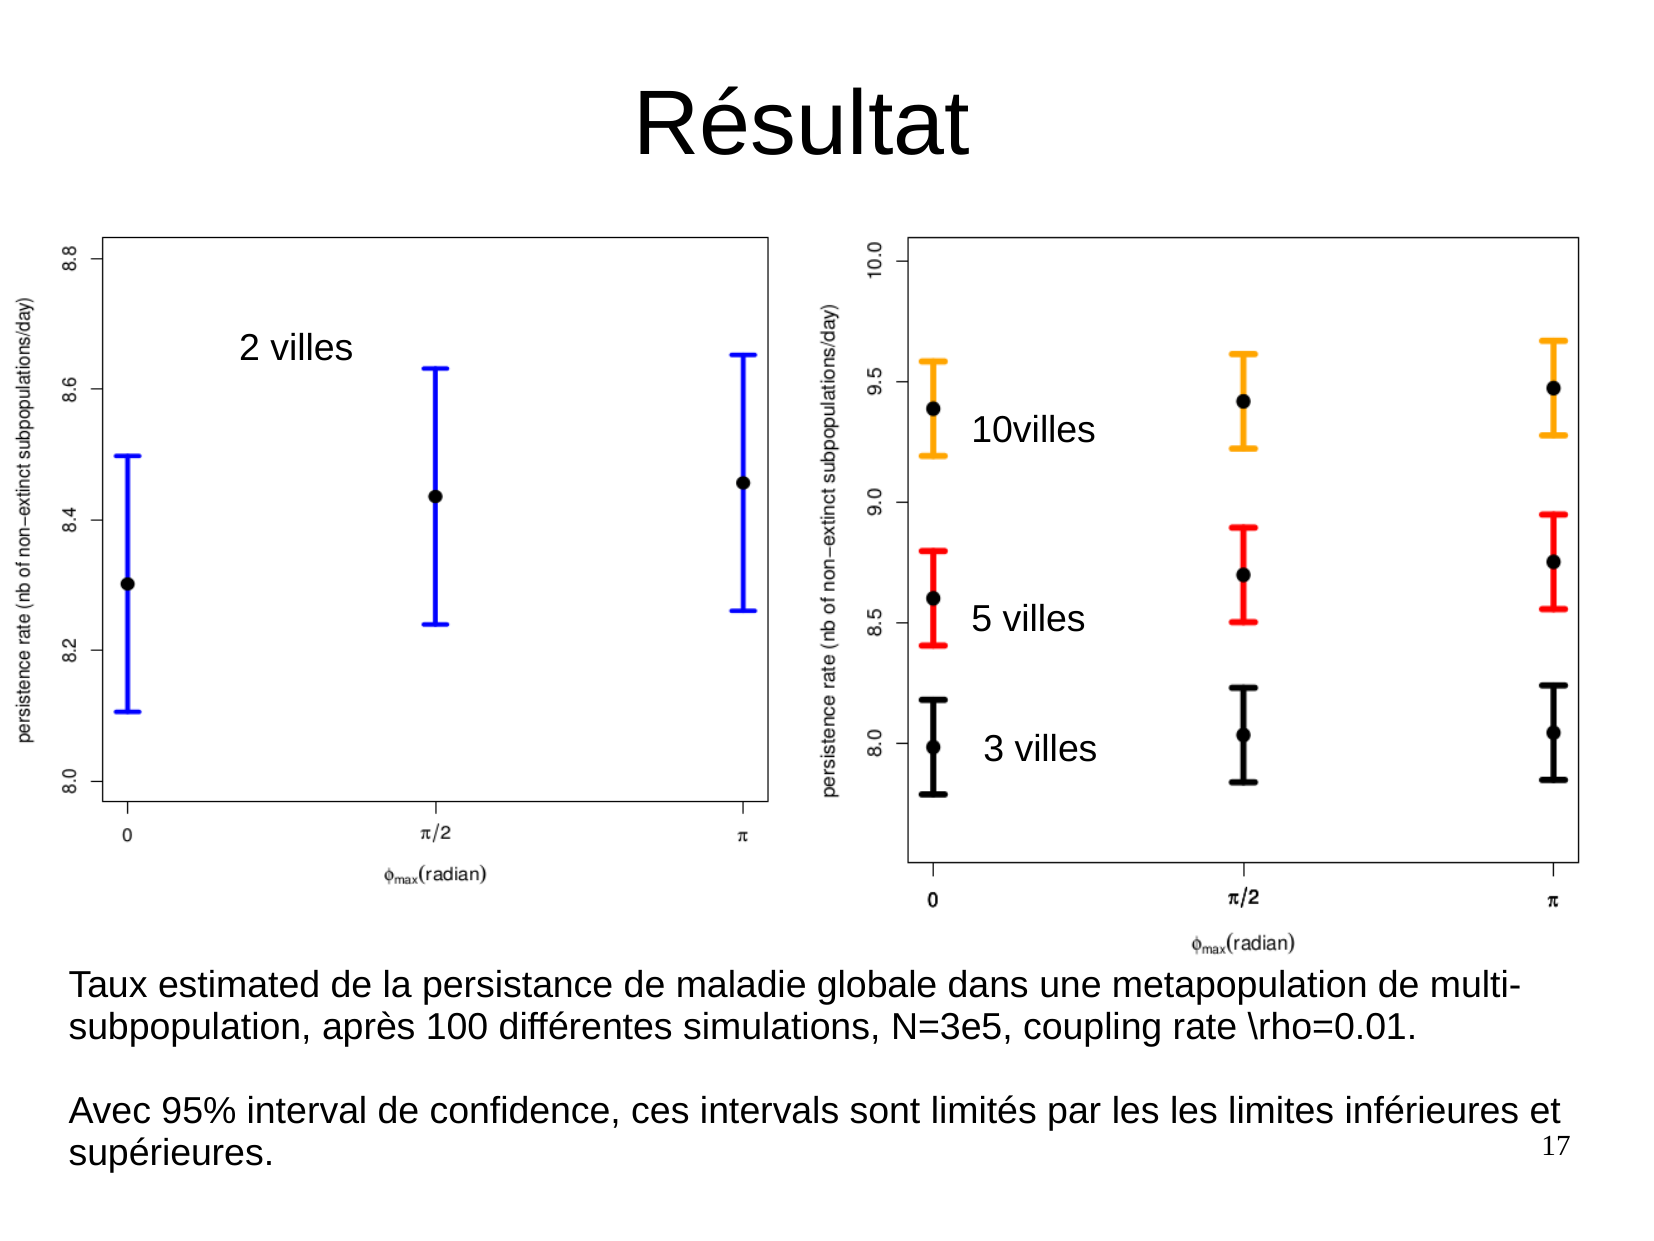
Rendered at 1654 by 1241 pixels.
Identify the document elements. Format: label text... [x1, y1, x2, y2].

text_box 10villes [956, 401, 1111, 459]
text_box 2 villes [224, 318, 369, 376]
picture [817, 224, 1607, 963]
picture [11, 224, 780, 898]
text_box 3 villes [968, 720, 1113, 778]
title Résultat [224, 35, 1406, 211]
text_box 5 villes [956, 590, 1101, 648]
text_box Taux estimated de la persistance de maladie globale dans une metapopulation de multi-subpopulation, après 100 différentes simulations, N=3e5, coupling rate \rho=0.01. Avec 95% interval de confidence, ces intervals sont limités par les les limites inférieures et supérieures. [53, 956, 1620, 1182]
